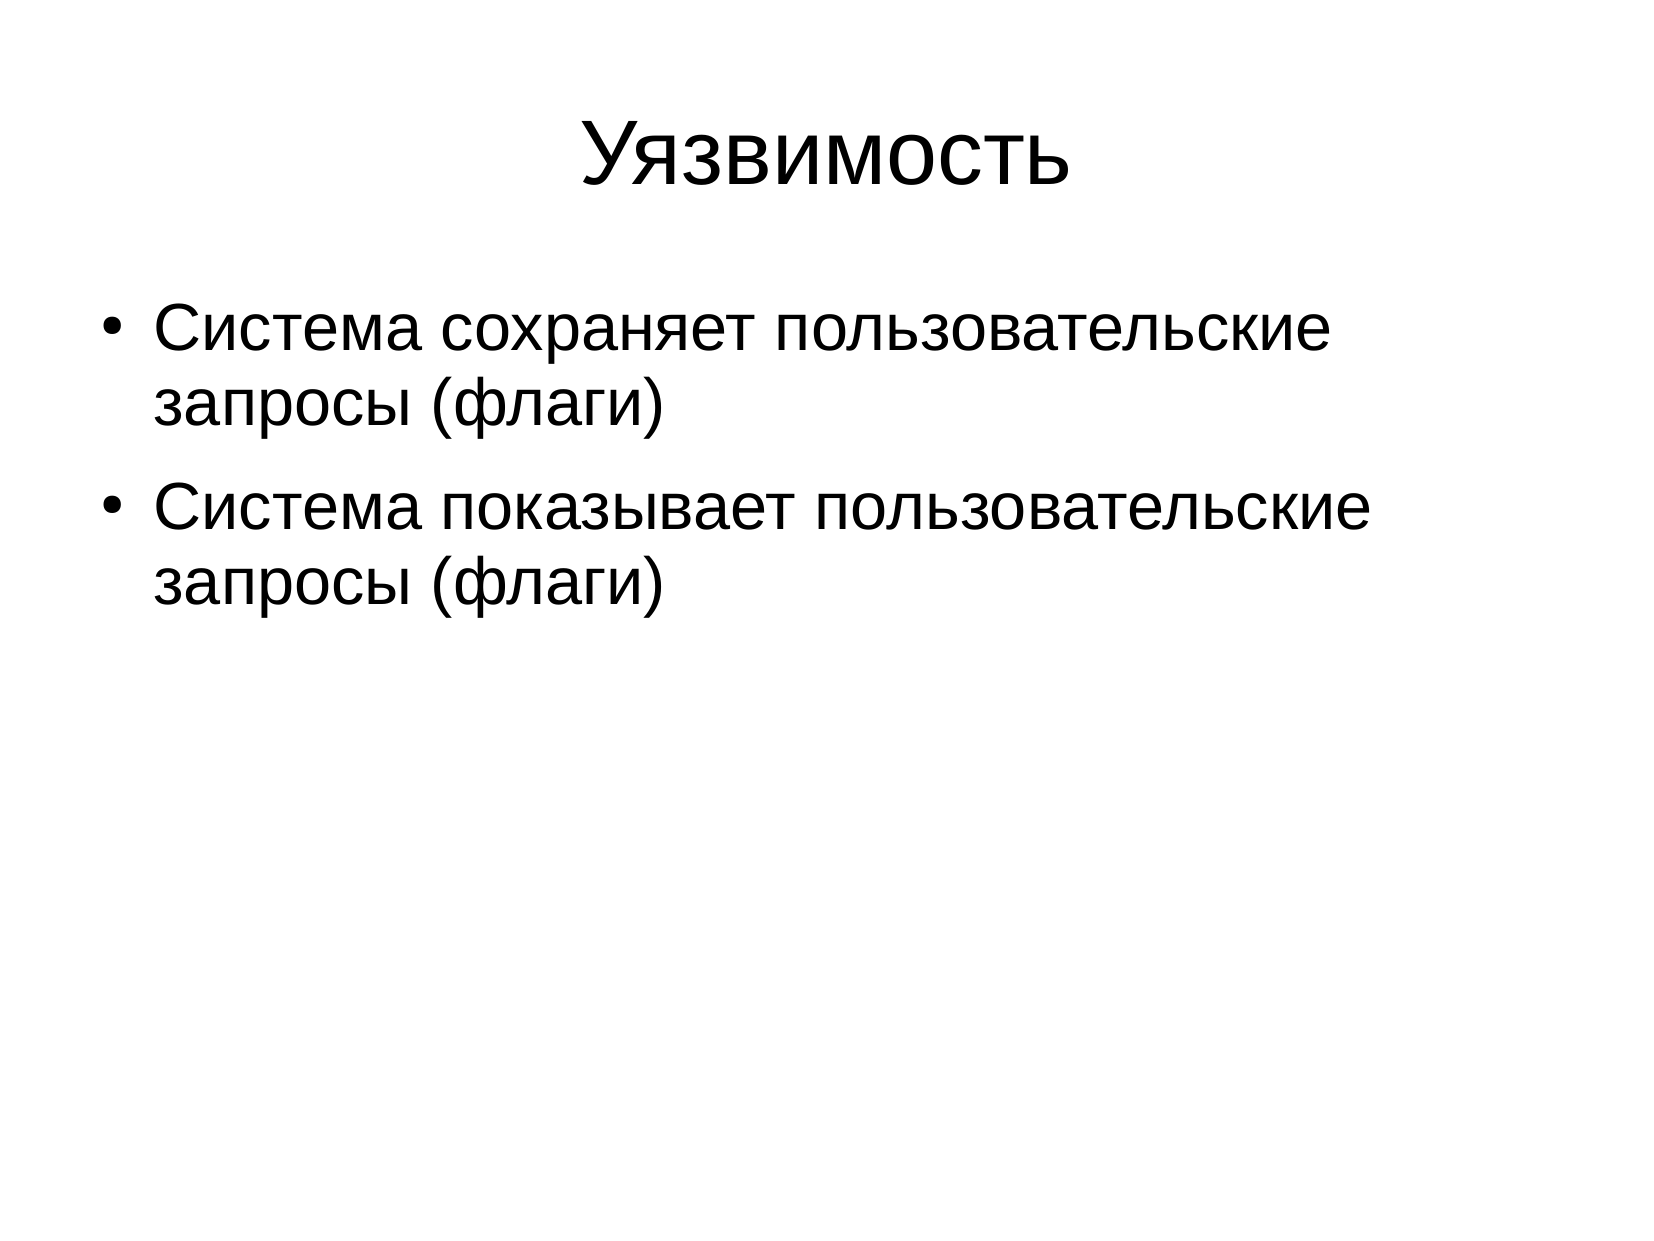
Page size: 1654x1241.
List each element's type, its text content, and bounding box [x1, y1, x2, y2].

list Система сохраняет пользовательские запросы (флаги) Система показывает пользовательские запросы (флаги) [82, 290, 1571, 1010]
title Уязвимость [82, 49, 1571, 257]
